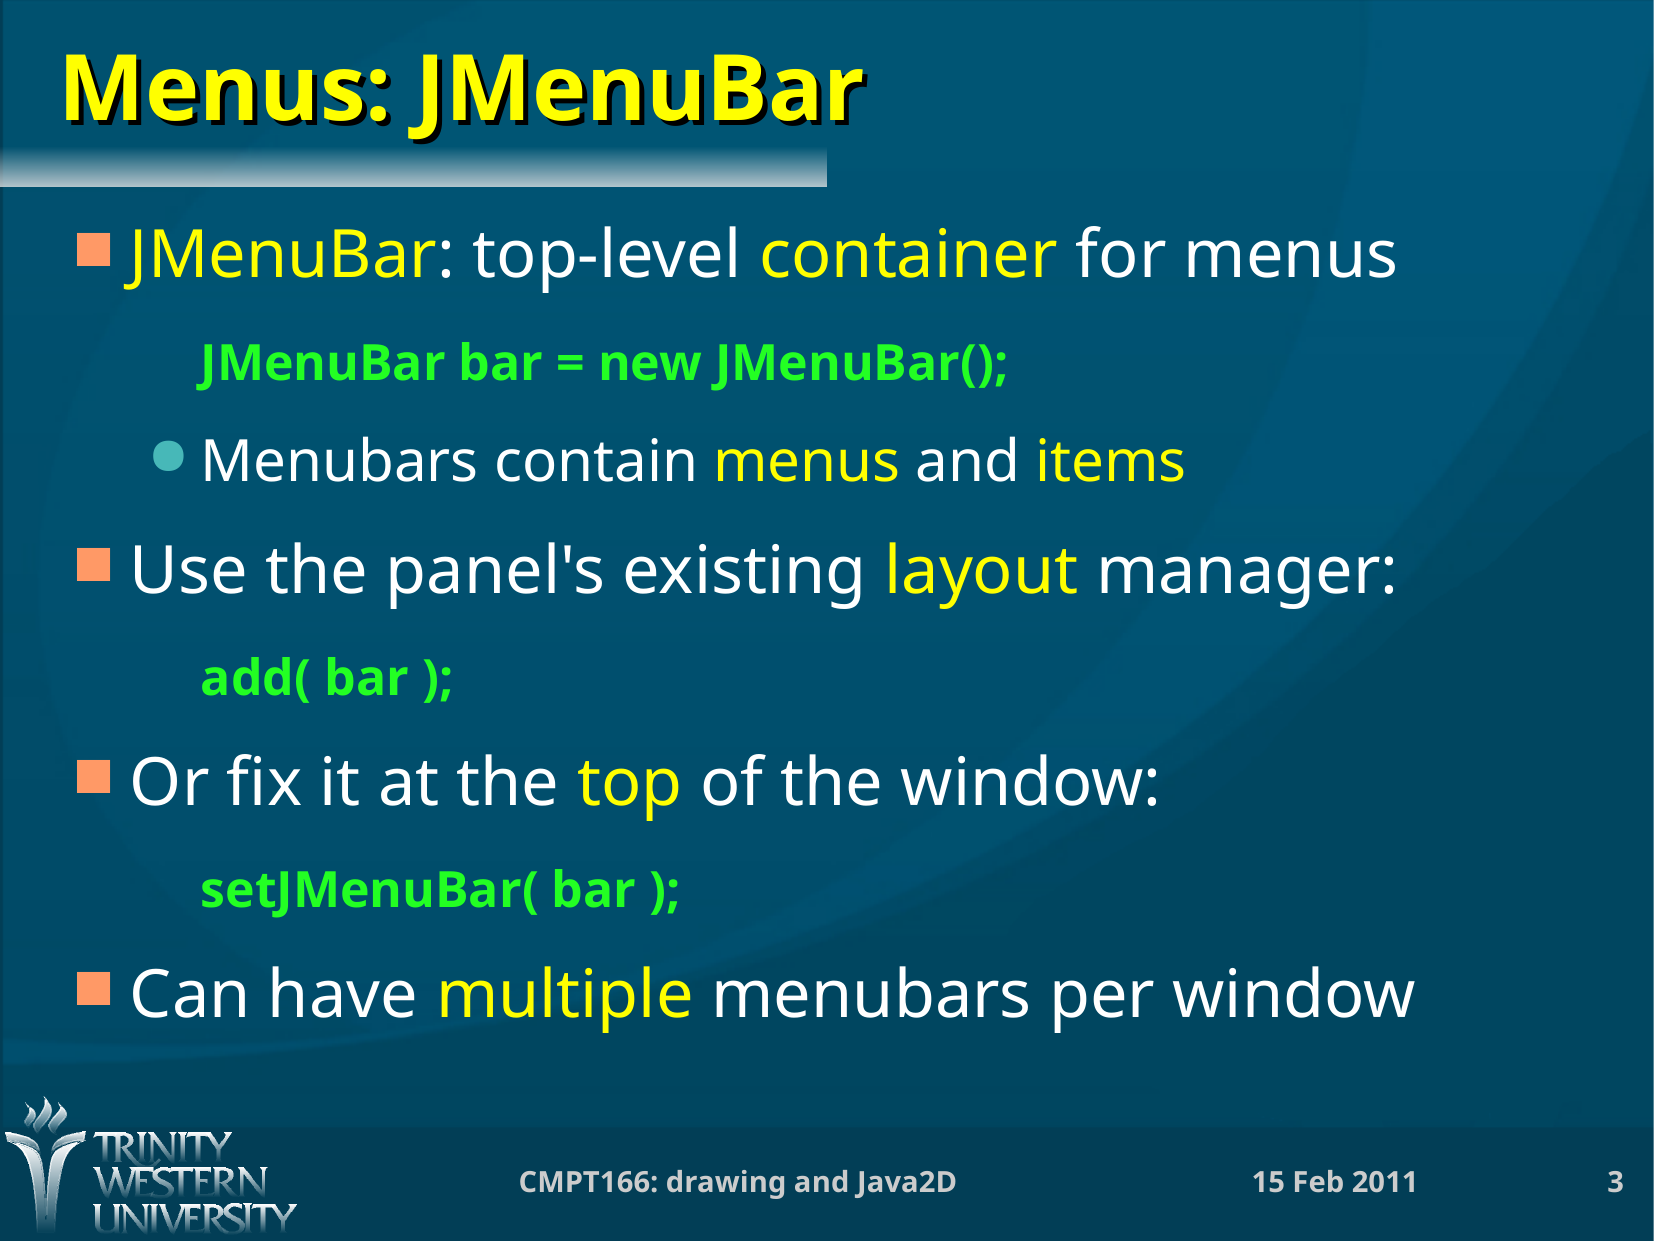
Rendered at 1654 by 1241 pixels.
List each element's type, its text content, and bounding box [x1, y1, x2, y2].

title Menus: JMenuBar [59, 19, 1595, 148]
picture [38, 1227, 54, 1232]
list JMenuBar: top-level container for menus JMenuBar bar = new JMenuBar(); Menubars contain menus and items Use the panel's existing layout manager: add( bar ); Or fix it at the top of the window: setJMenuBar( bar ); Can have multiple menubars per window [59, 206, 1625, 1026]
title Drawing text [0, 154, 827, 158]
